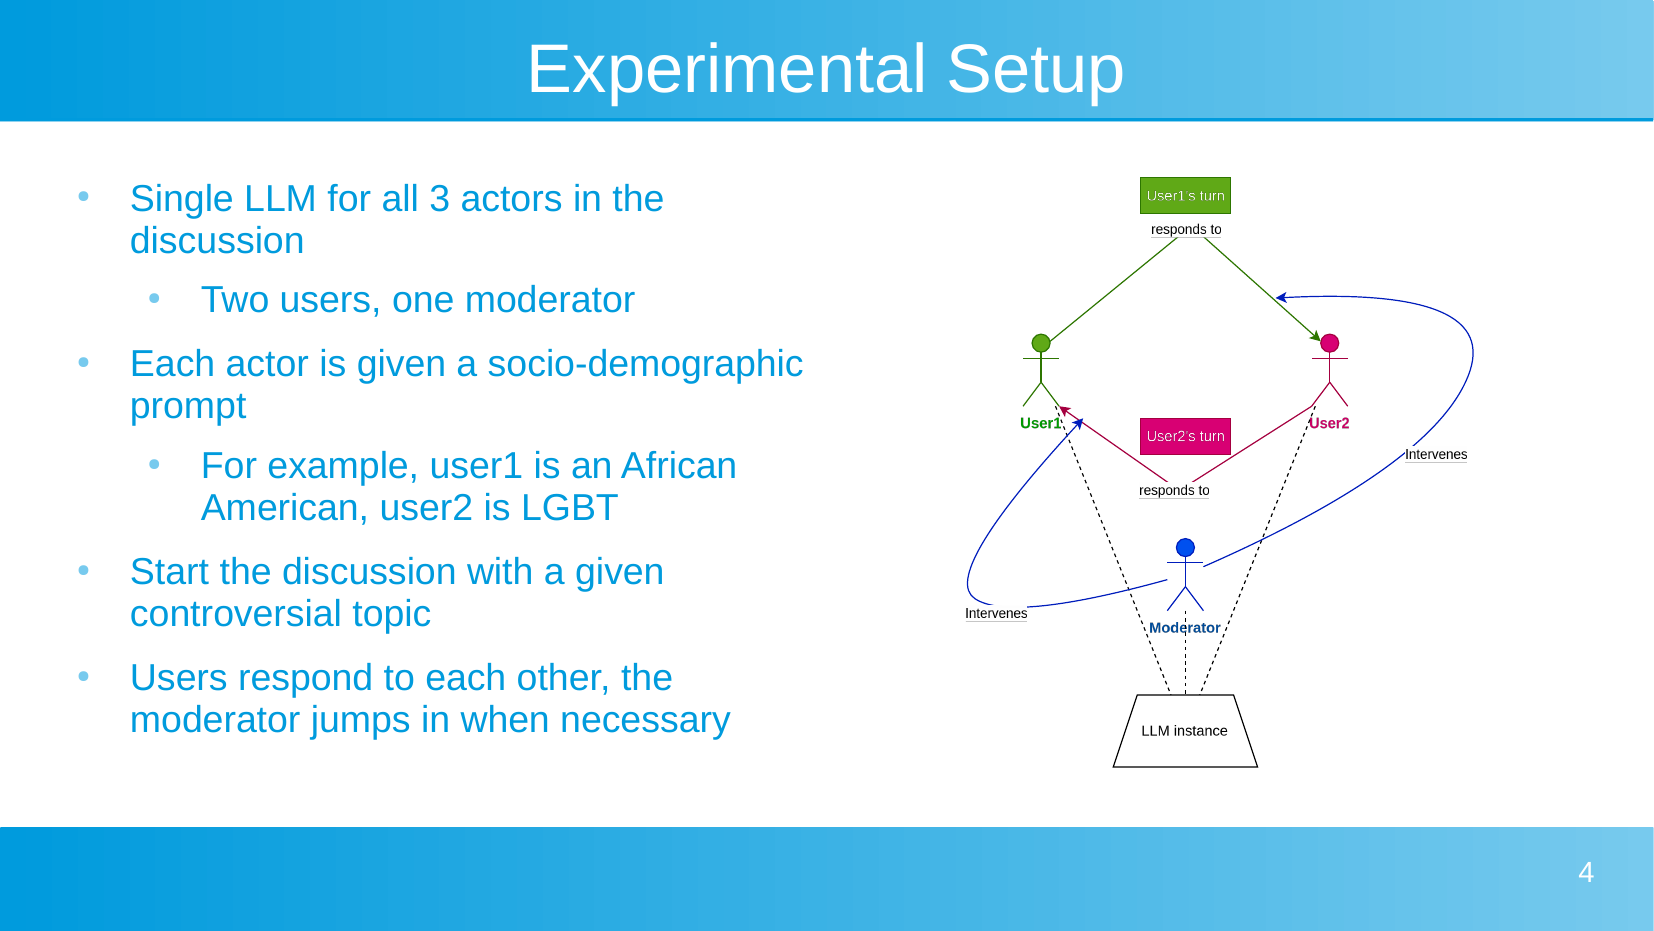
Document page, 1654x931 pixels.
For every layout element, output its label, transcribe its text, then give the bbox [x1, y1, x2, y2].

title Experimental Setup [59, 29, 1595, 108]
list Single LLM for all 3 actors in the discussion Two users, one moderator Each actor is given a socio-demographic prompt For example, user1 is an African American, user2 is LGBT Start the discussion with a given controversial topic Users respond to each other, the moderator jumps in when necessary [59, 177, 809, 768]
picture [965, 177, 1475, 768]
